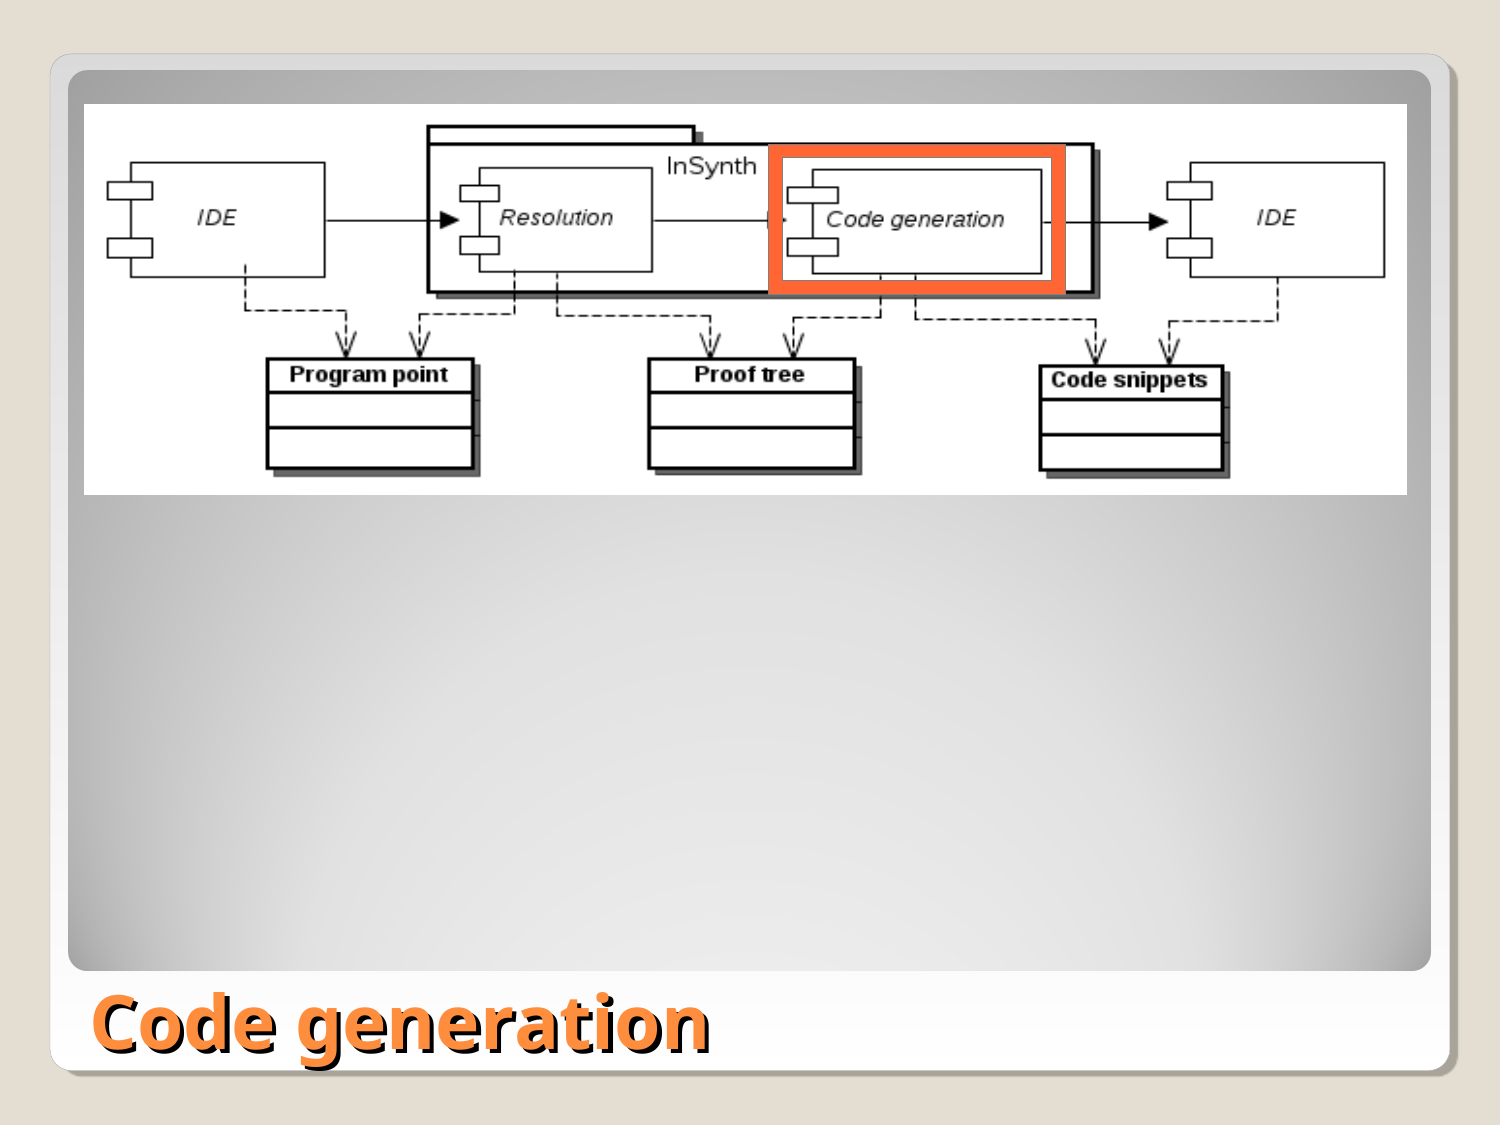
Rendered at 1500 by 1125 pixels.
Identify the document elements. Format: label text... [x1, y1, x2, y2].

picture [67, 69, 1432, 972]
text_box Code generation [75, 899, 1418, 1073]
text_box [768, 144, 1066, 295]
